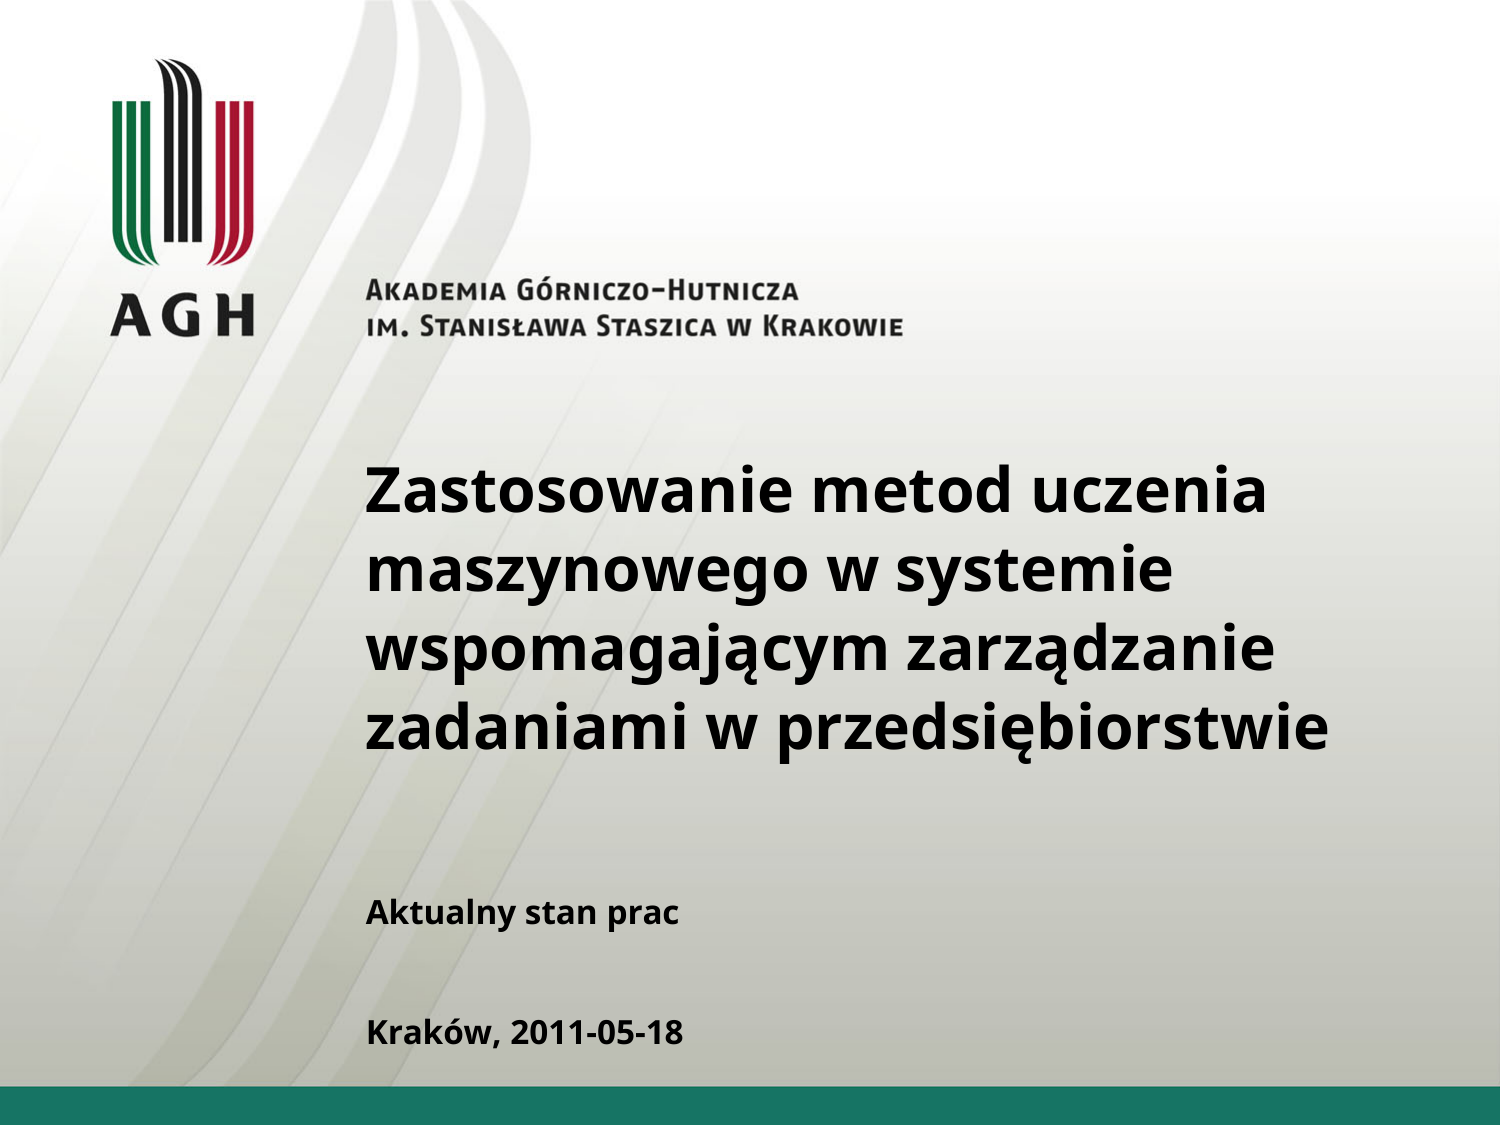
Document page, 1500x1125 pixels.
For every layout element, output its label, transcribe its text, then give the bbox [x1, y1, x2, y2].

picture [0, 0, 1500, 1125]
text_box Aktualny stan prac Kraków, 2011-05-18 [365, 891, 1376, 1030]
title Zastosowanie metod uczenia maszynowego w systemie wspomagającym zarządzanie zadaniami w przedsiębiorstwie [365, 445, 1376, 842]
